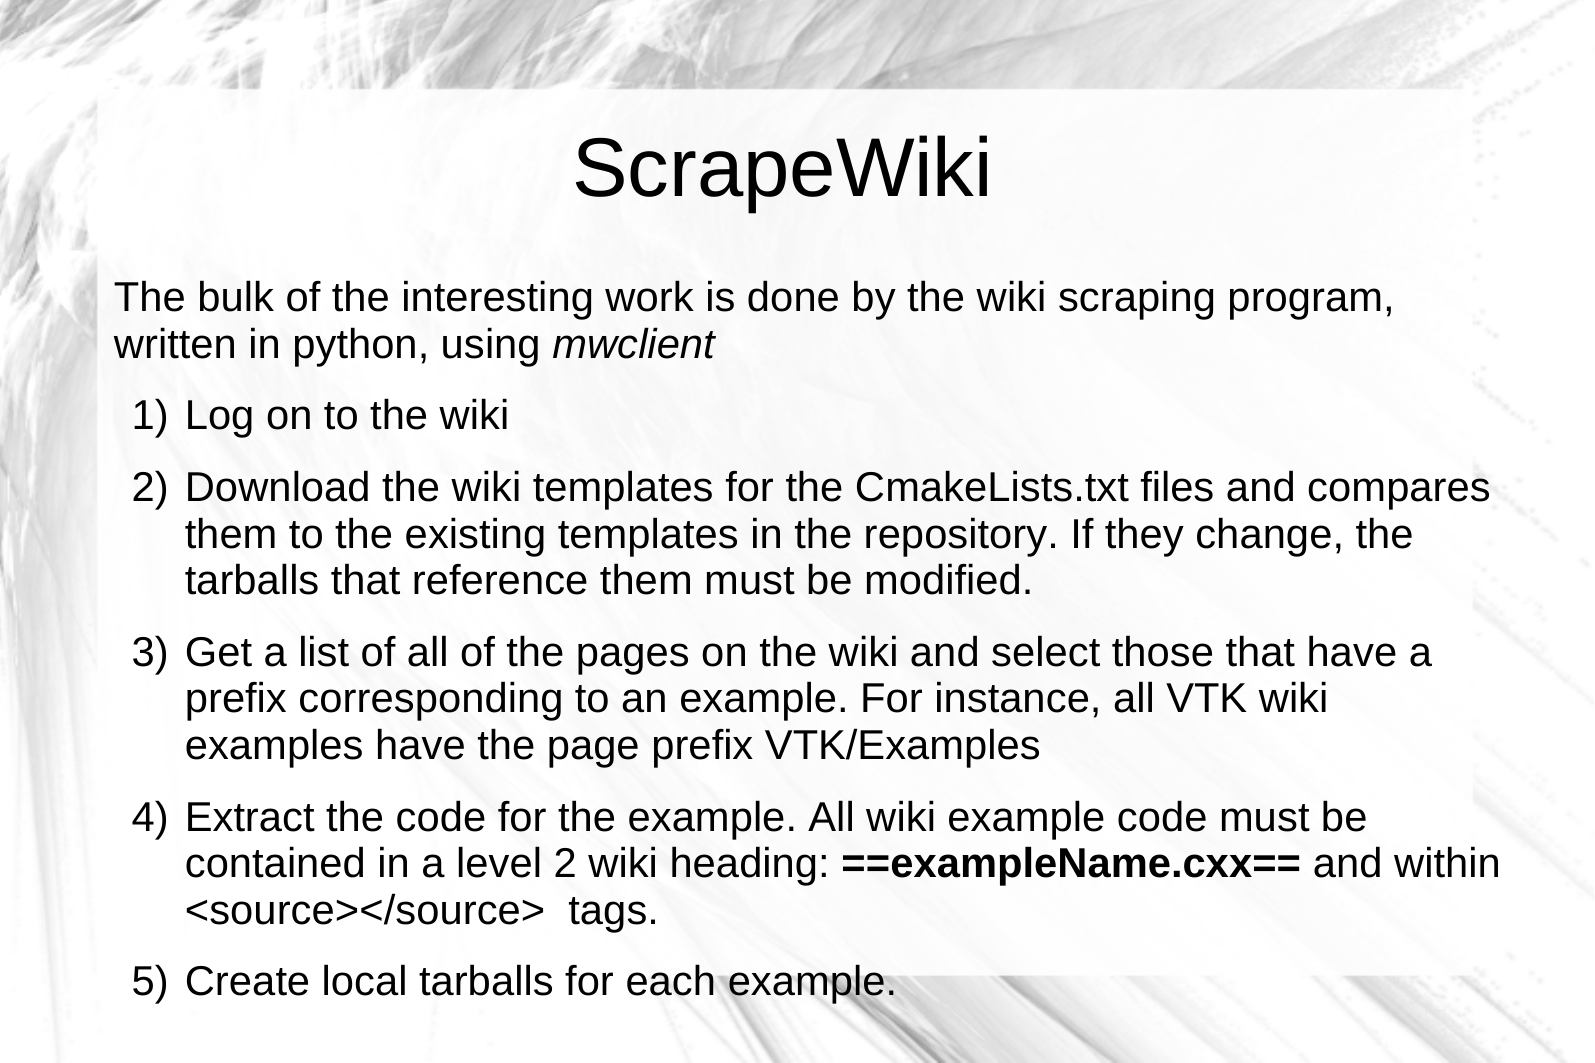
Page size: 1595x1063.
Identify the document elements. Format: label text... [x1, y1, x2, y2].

title ScrapeWiki [113, 96, 1453, 241]
picture [0, 0, 1595, 1063]
list The bulk of the interesting work is done by the wiki scraping program, written in python, using mwclient Log on to the wiki Download the wiki templates for the CmakeLists.txt files and compares them to the existing templates in the repository. If they change, the tarballs that reference them must be modified. Get a list of all of the pages on the wiki and select those that have a prefix corresponding to an example. For instance, all VTK wiki examples have the page prefix VTK/Examples Extract the code for the example. All wiki example code must be contained in a level 2 wiki heading: ==exampleName.cxx== and within <source></source> tags. Create local tarballs for each example. [113, 274, 1515, 1012]
